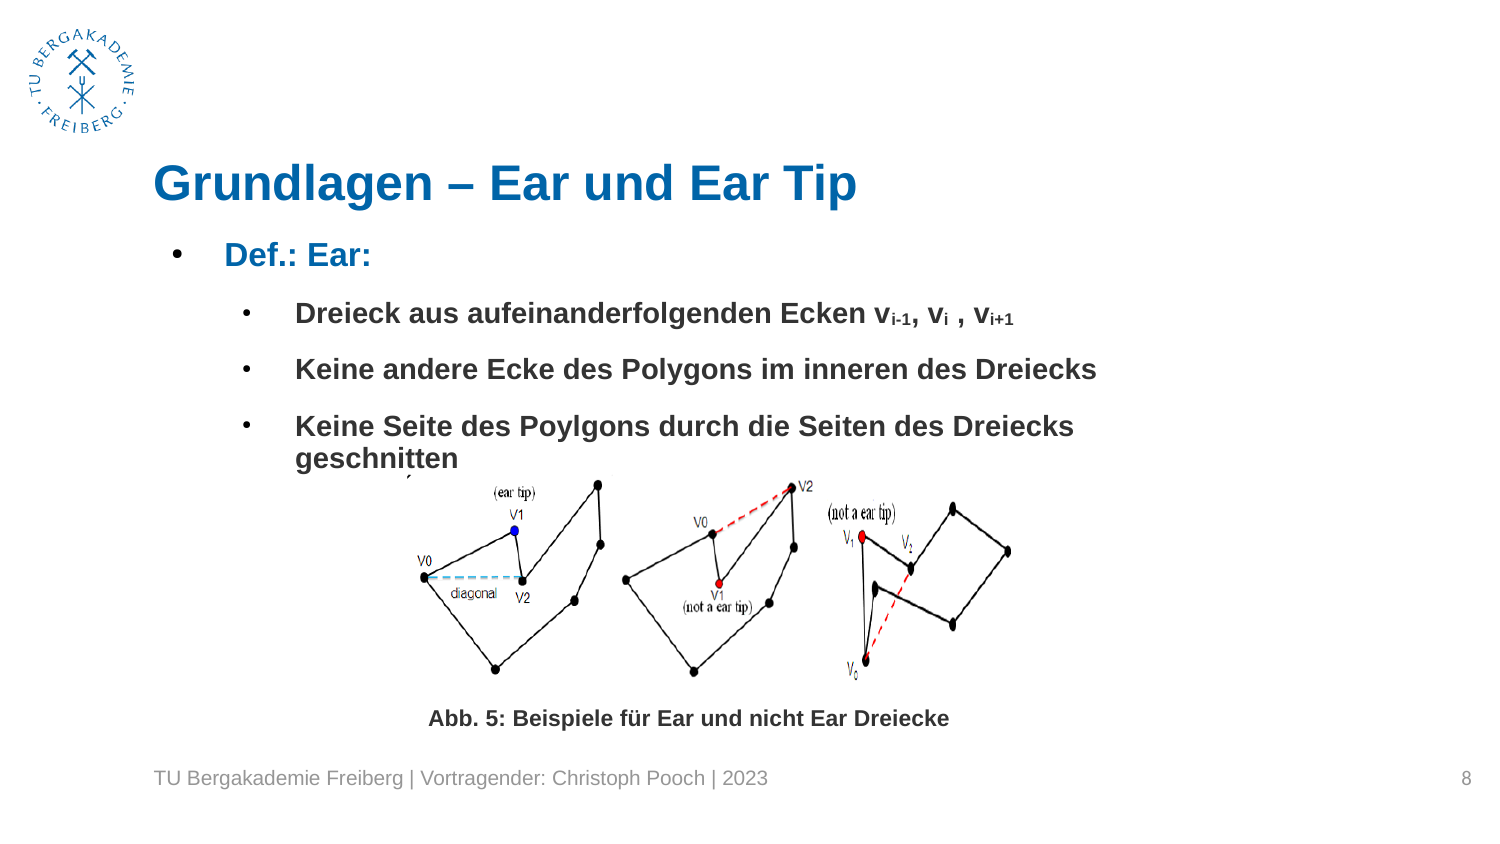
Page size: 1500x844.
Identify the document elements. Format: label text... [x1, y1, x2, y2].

slide_number 44 [1352, 764, 1473, 825]
picture [383, 472, 1023, 689]
picture [29, 29, 134, 133]
list Def.: Ear: Dreieck aus aufeinanderfolgenden Ecken vi-1, vi , vi+1 Keine andere Ecke des Polygons im inneren des Dreiecks Keine Seite des Poylgons durch die Seiten des Dreiecks geschnitten [153, 236, 1241, 476]
footer TU Bergakademie Freiberg | Vortragender: Christoph Pooch | 2023 [153, 764, 1353, 824]
list Grundlagen – Ear und Ear Tip [153, 150, 1353, 221]
text_box Abb. 5: Beispiele für Ear und nicht Ear Dreiecke [413, 698, 1123, 765]
